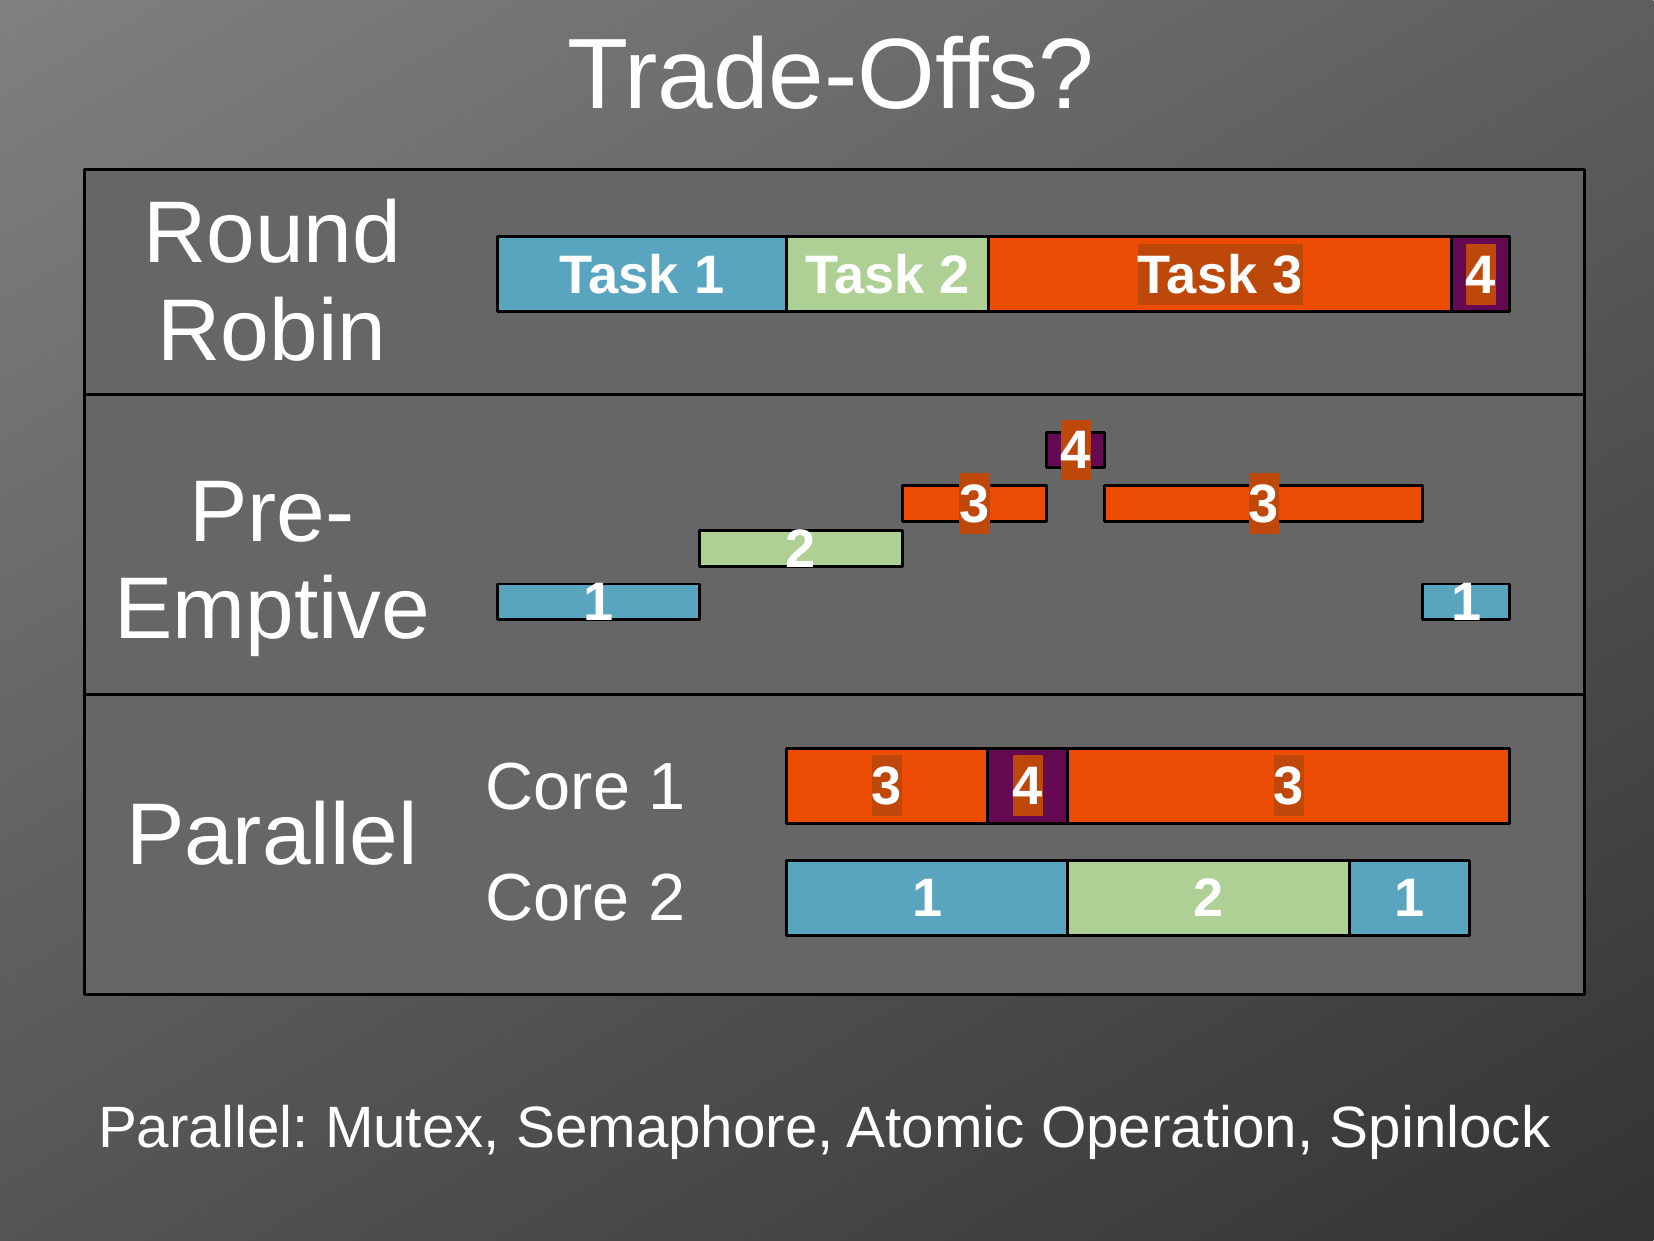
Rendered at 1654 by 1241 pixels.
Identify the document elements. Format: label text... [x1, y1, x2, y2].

title Core 2 [384, 860, 787, 935]
text_box 2 [796, 530, 903, 567]
title Parallel [84, 777, 460, 891]
text_box [84, 169, 1585, 995]
text_box 1 [1471, 583, 1510, 620]
text_box 4 [988, 748, 1067, 824]
title Round Robin [84, 183, 460, 380]
text_box 1 [1349, 860, 1470, 936]
title Pre-Emptive [84, 461, 460, 658]
text_box Task 1 [497, 236, 786, 312]
text_box Task 2 [786, 236, 989, 312]
text_box 4 [1091, 432, 1105, 468]
title Trade-Offs? [86, 18, 1576, 131]
text_box 1 [603, 583, 700, 620]
text_box 1 [497, 583, 596, 620]
title Core 1 [384, 748, 787, 824]
text_box 2 [1068, 860, 1349, 936]
text_box 1 [1422, 583, 1464, 620]
text_box 2 [699, 530, 805, 567]
text_box 3 [1279, 485, 1423, 522]
text_box 3 [902, 485, 959, 522]
text_box 1 [786, 860, 1068, 936]
text_box 4 [1451, 236, 1510, 312]
text_box 3 [1067, 748, 1510, 824]
text_box 3 [1104, 485, 1249, 522]
text_box Task 3 [989, 236, 1451, 312]
text_box 3 [990, 485, 1047, 522]
text_box 4 [1046, 432, 1061, 468]
text_box 3 [787, 748, 988, 824]
title Parallel: Mutex, Semaphore, Atomic Operation, Spinlock [37, 1052, 1613, 1203]
